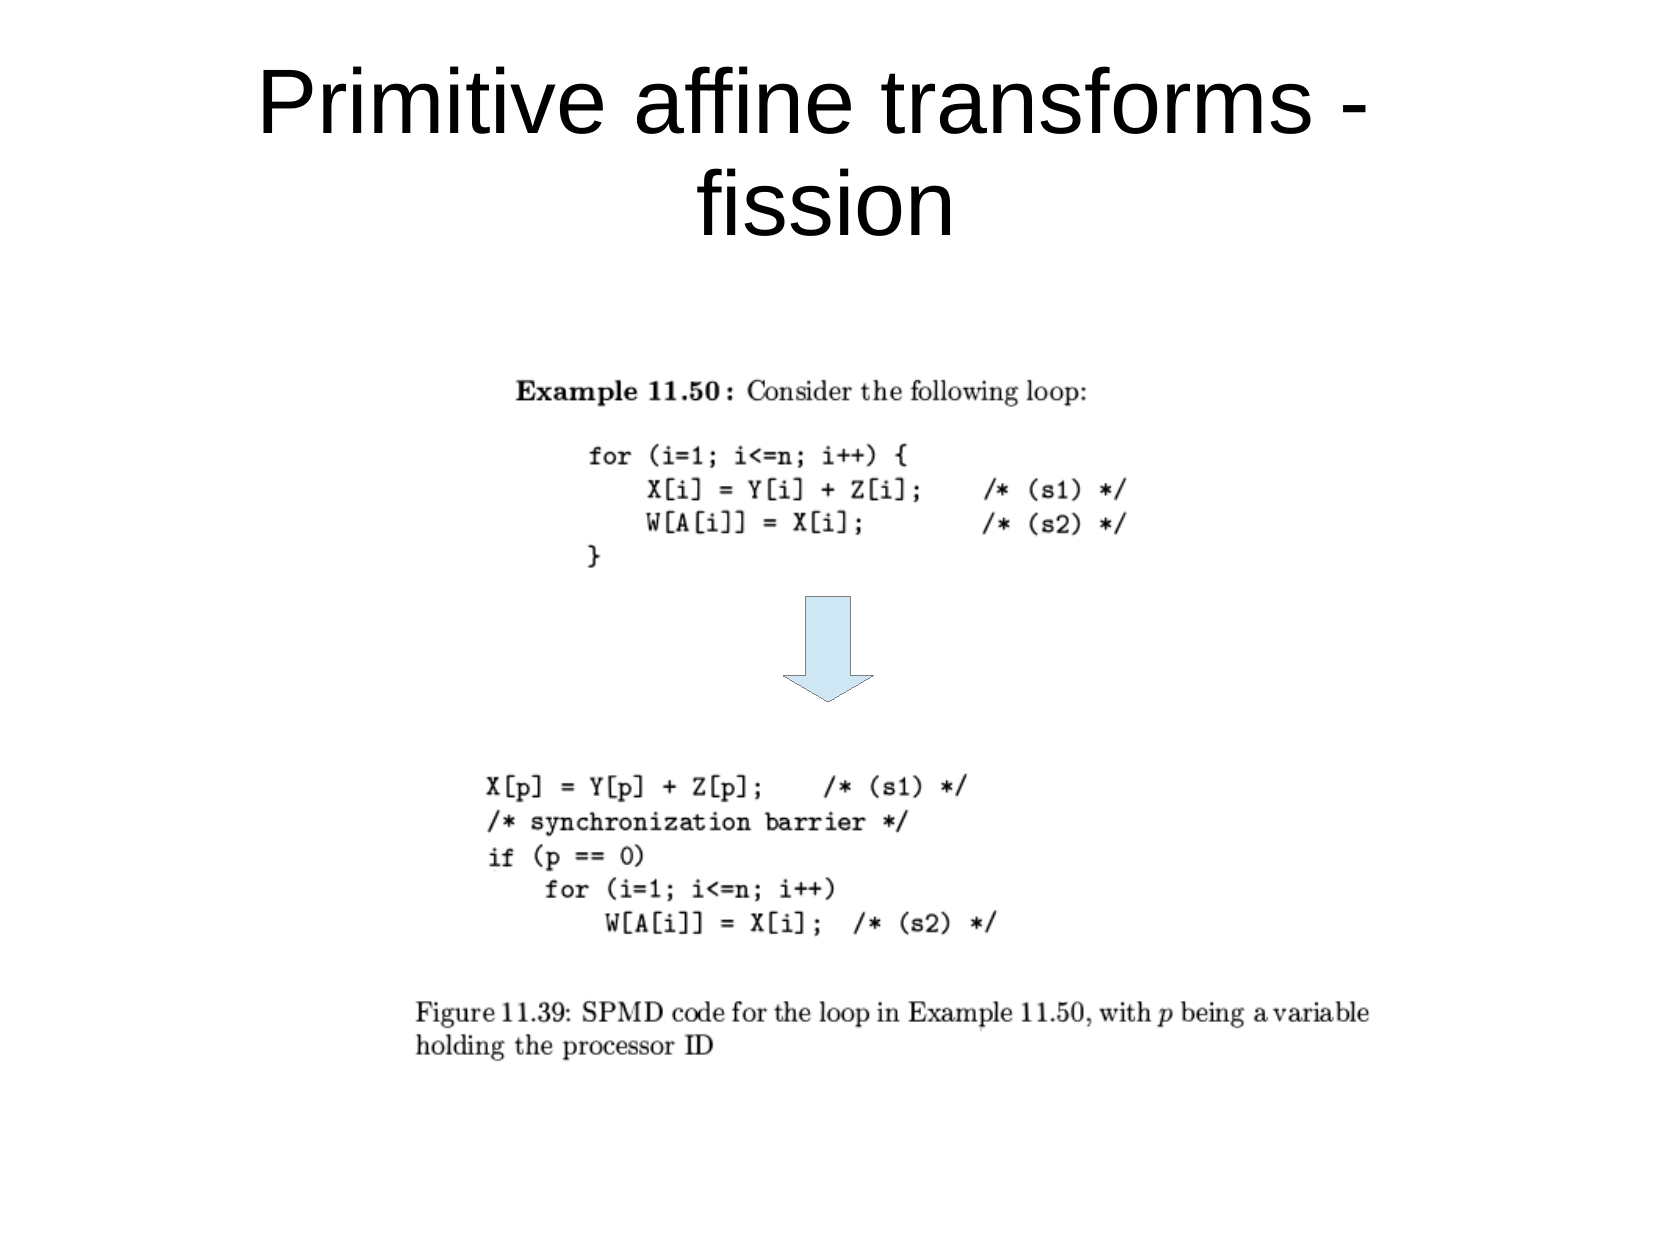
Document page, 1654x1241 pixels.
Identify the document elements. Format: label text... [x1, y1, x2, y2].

picture [405, 749, 1384, 1069]
title Primitive affine transforms - fission [82, 49, 1571, 257]
text_box [783, 596, 874, 702]
picture [505, 360, 1141, 586]
